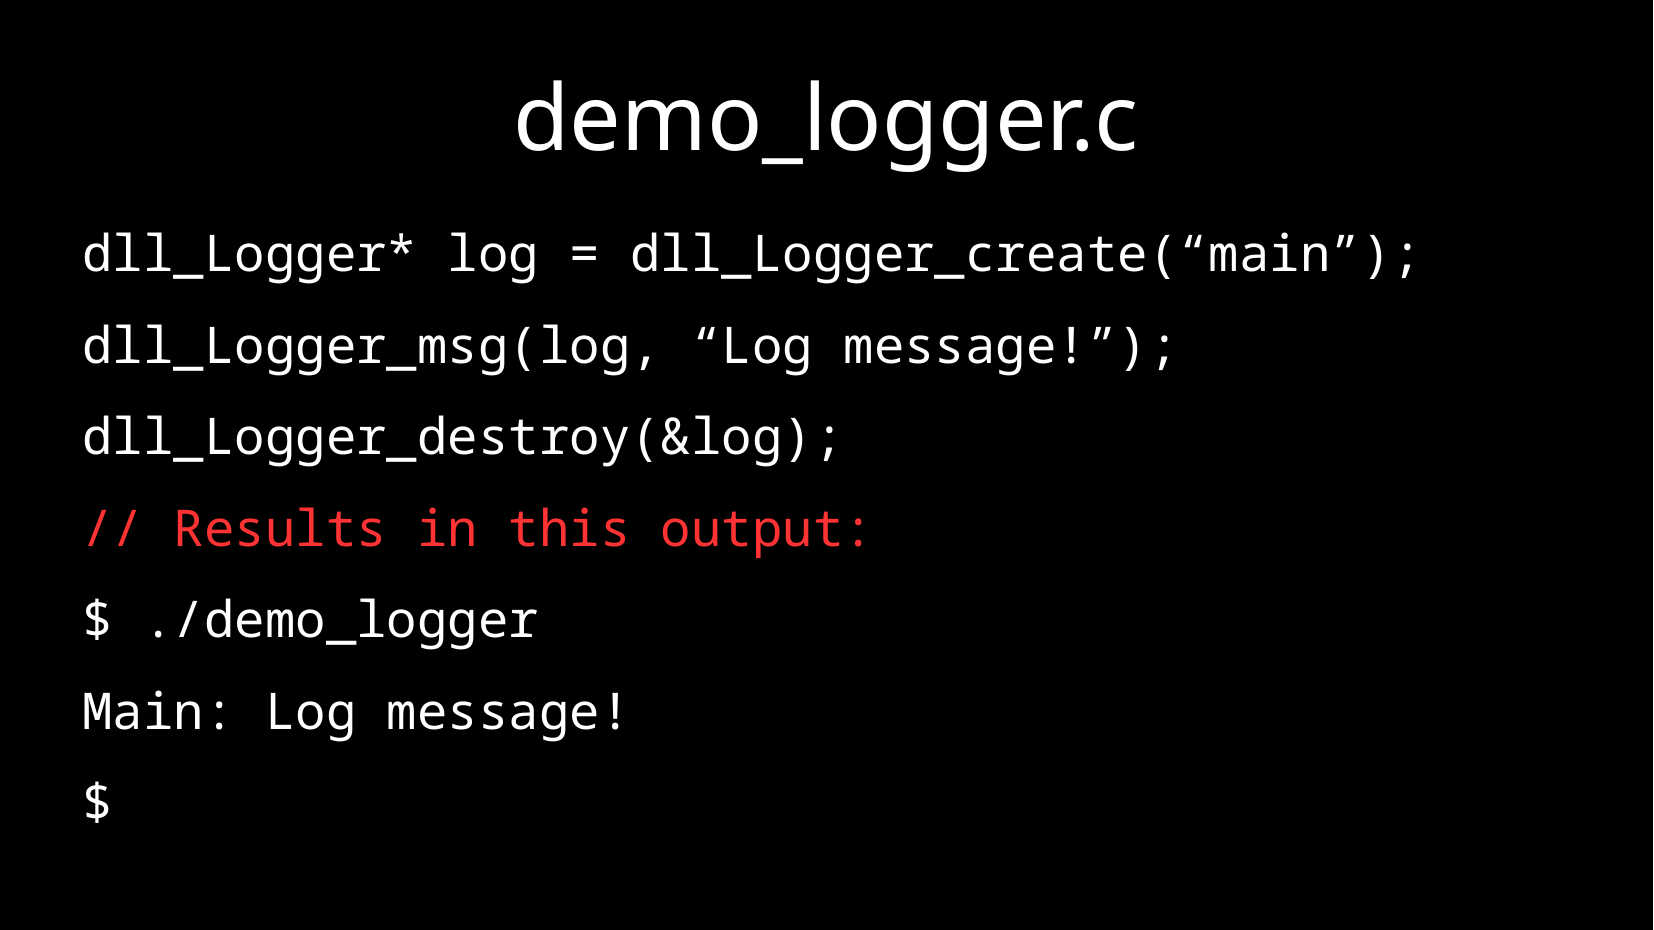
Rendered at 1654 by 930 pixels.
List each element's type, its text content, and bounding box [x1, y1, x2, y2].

title demo_logger.c [82, 37, 1571, 193]
list dll_Logger* log = dll_Logger_create(“main”); dll_Logger_msg(log, “Log message!”); dll_Logger_destroy(&log); // Results in this output: $ ./demo_logger Main: Log message! $ [82, 217, 1571, 841]
